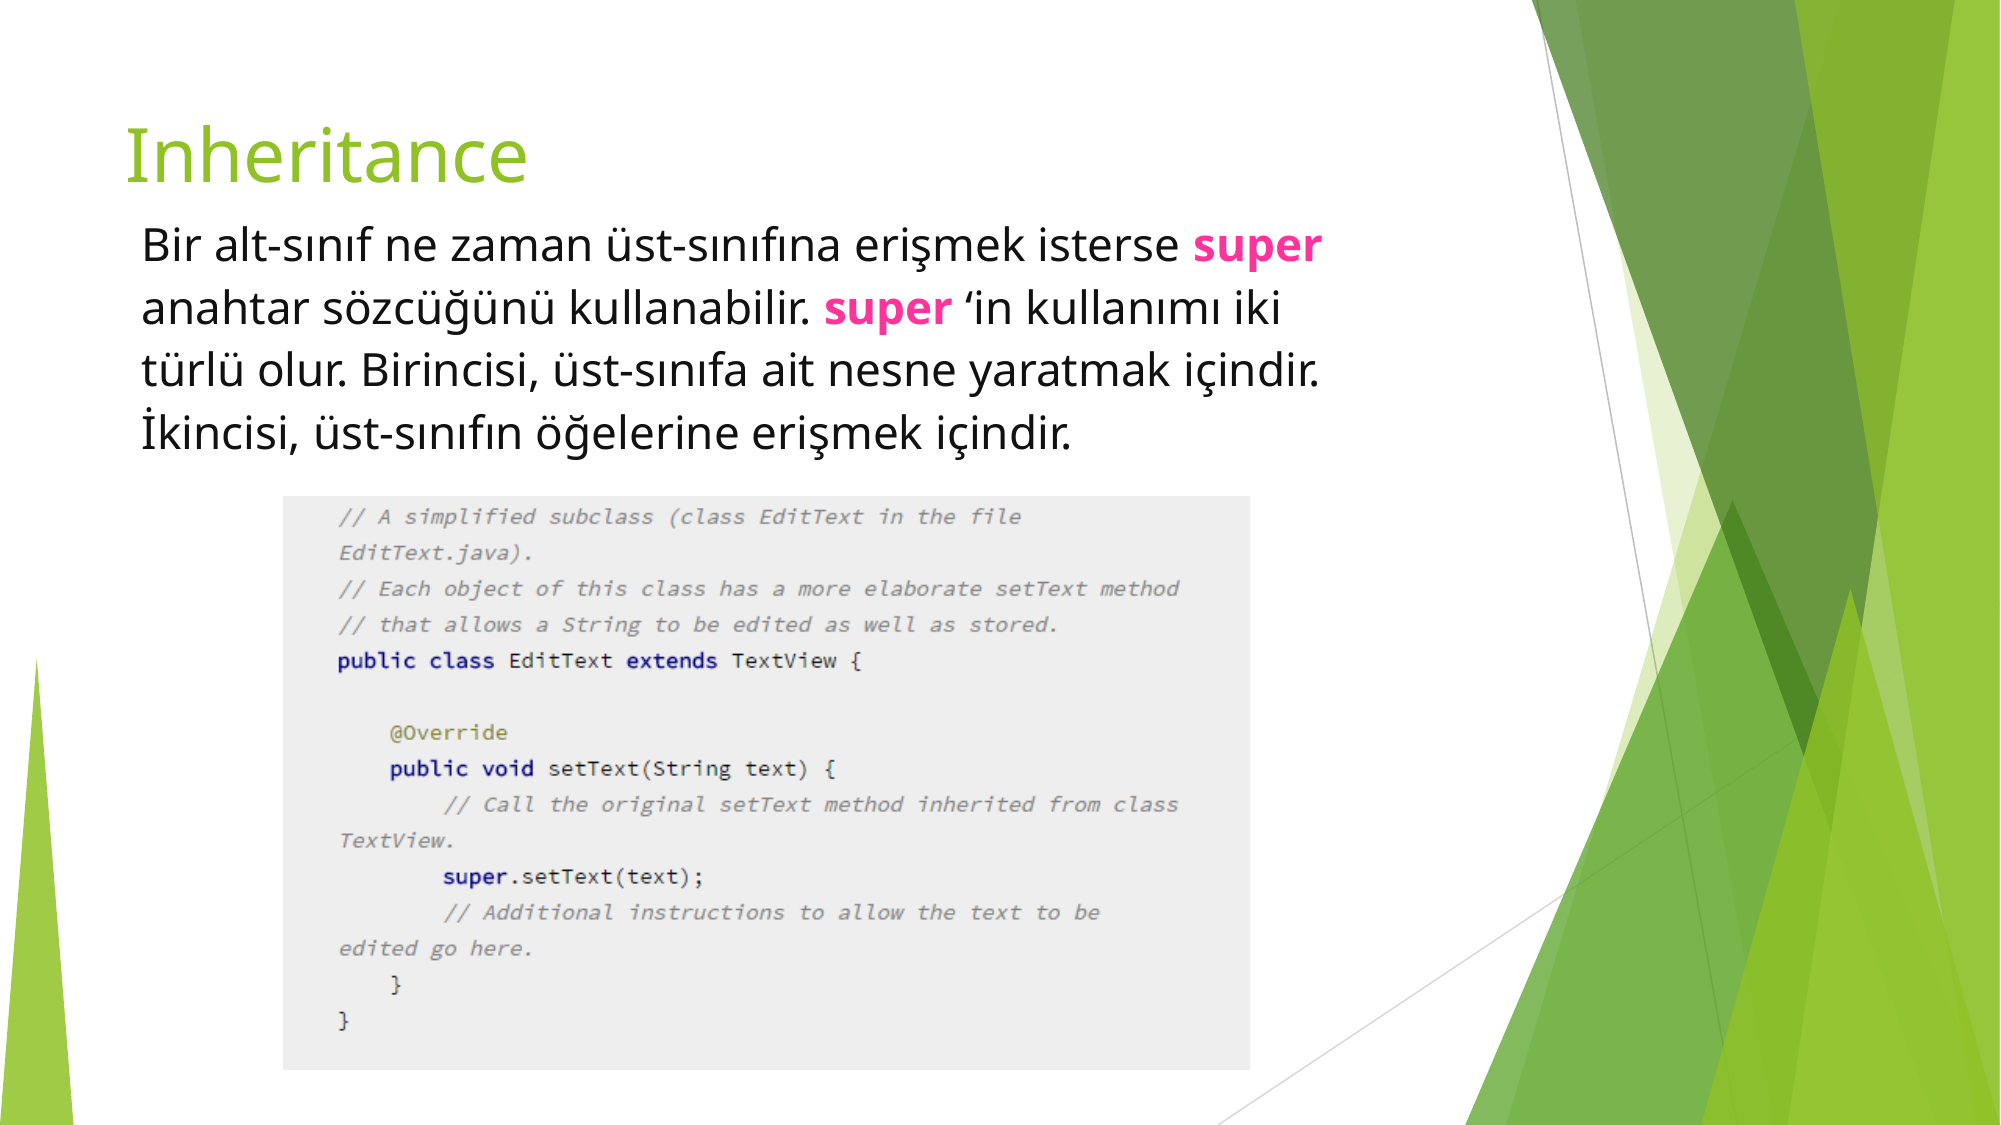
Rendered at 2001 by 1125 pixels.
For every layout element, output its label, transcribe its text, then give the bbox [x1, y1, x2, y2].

picture [283, 496, 1252, 1070]
text_box Bir alt-sınıf ne zaman üst-sınıfına erişmek isterse super anahtar sözcüğünü kullanabilir. super ‘in kullanımı iki türlü olur. Birincisi, üst-sınıfa ait nesne yaratmak içindir. İkincisi, üst-sınıfın öğelerine erişmek içindir. [141, 118, 1347, 746]
title Inheritance [111, 99, 1522, 317]
